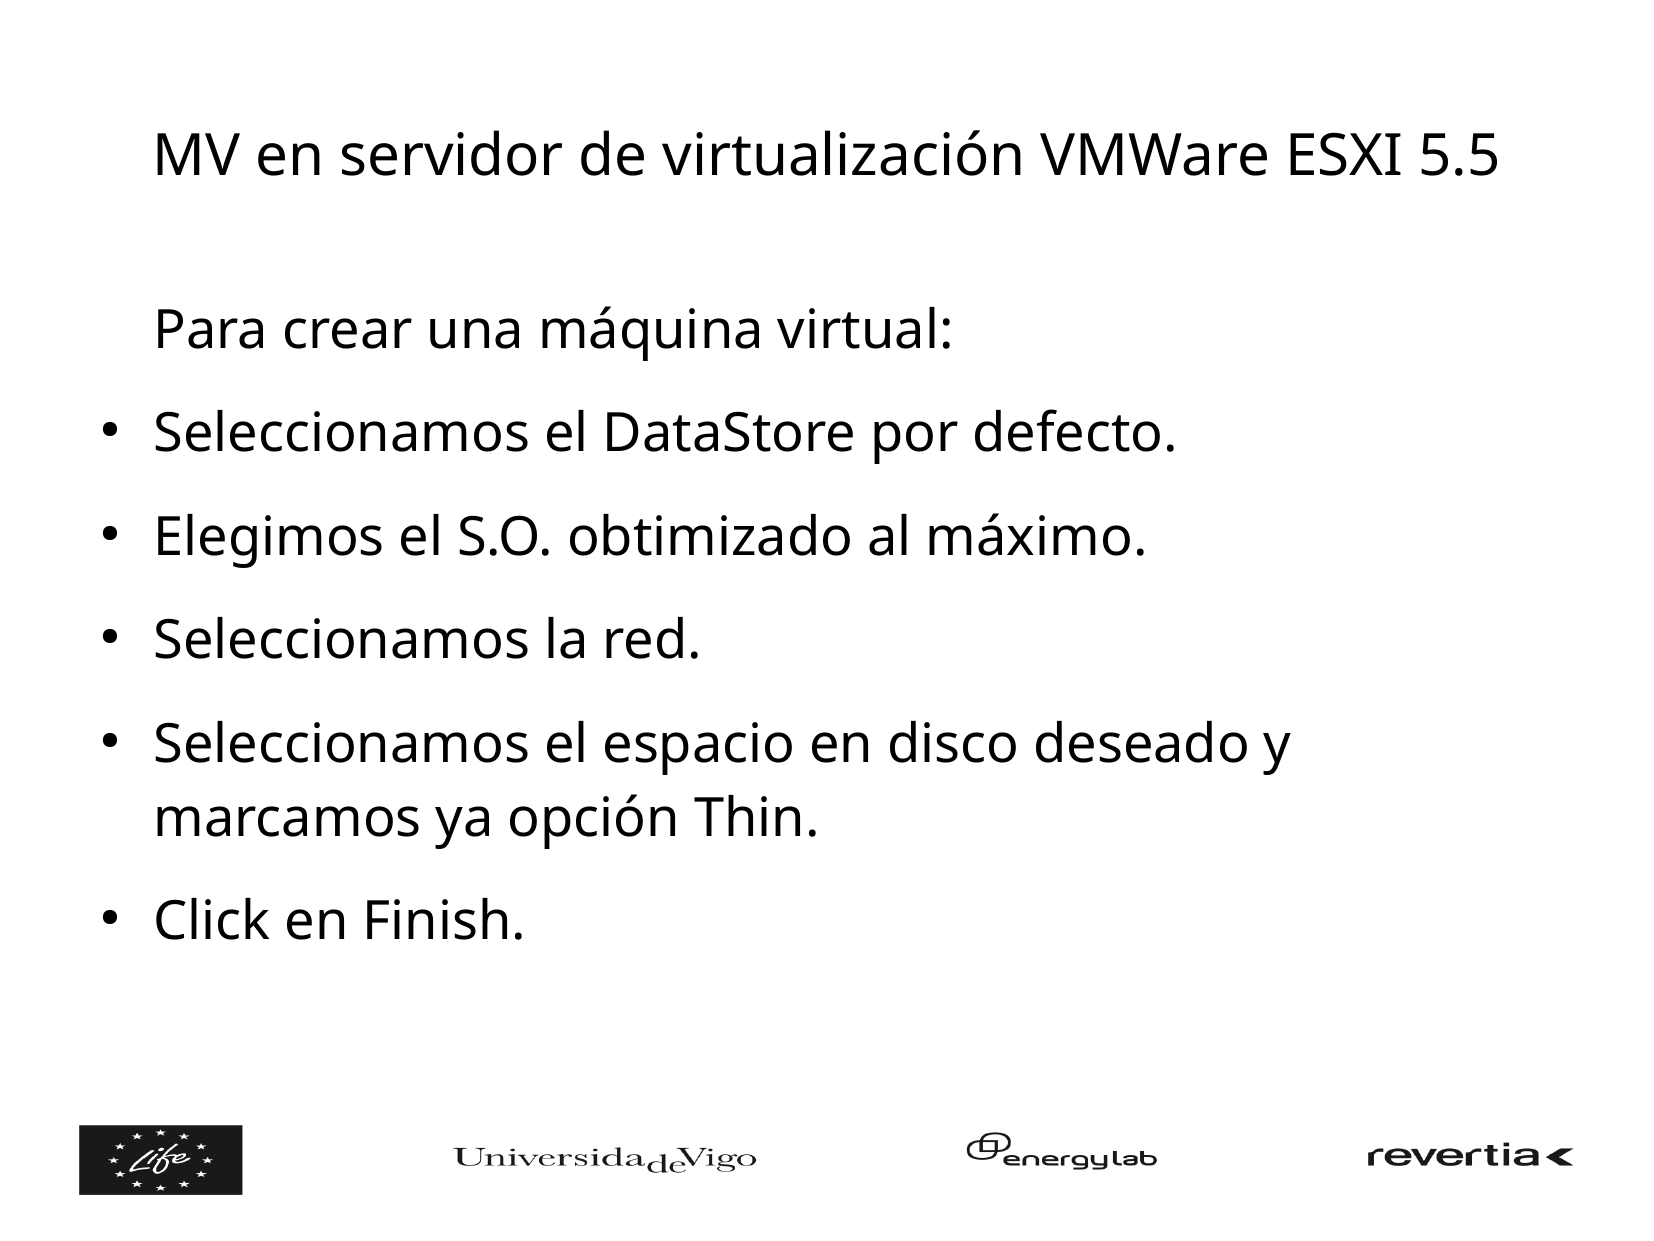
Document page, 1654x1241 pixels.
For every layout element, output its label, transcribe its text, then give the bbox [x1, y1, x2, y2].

list Para crear una máquina virtual: Seleccionamos el DataStore por defecto. Elegimos el S.O. obtimizado al máximo. Seleccionamos la red. Seleccionamos el espacio en disco deseado y marcamos ya opción Thin. Click en Finish. [82, 290, 1571, 1010]
picture [0, 1009, 1654, 1241]
title MV en servidor de virtualización VMWare ESXI 5.5 [82, 49, 1571, 257]
